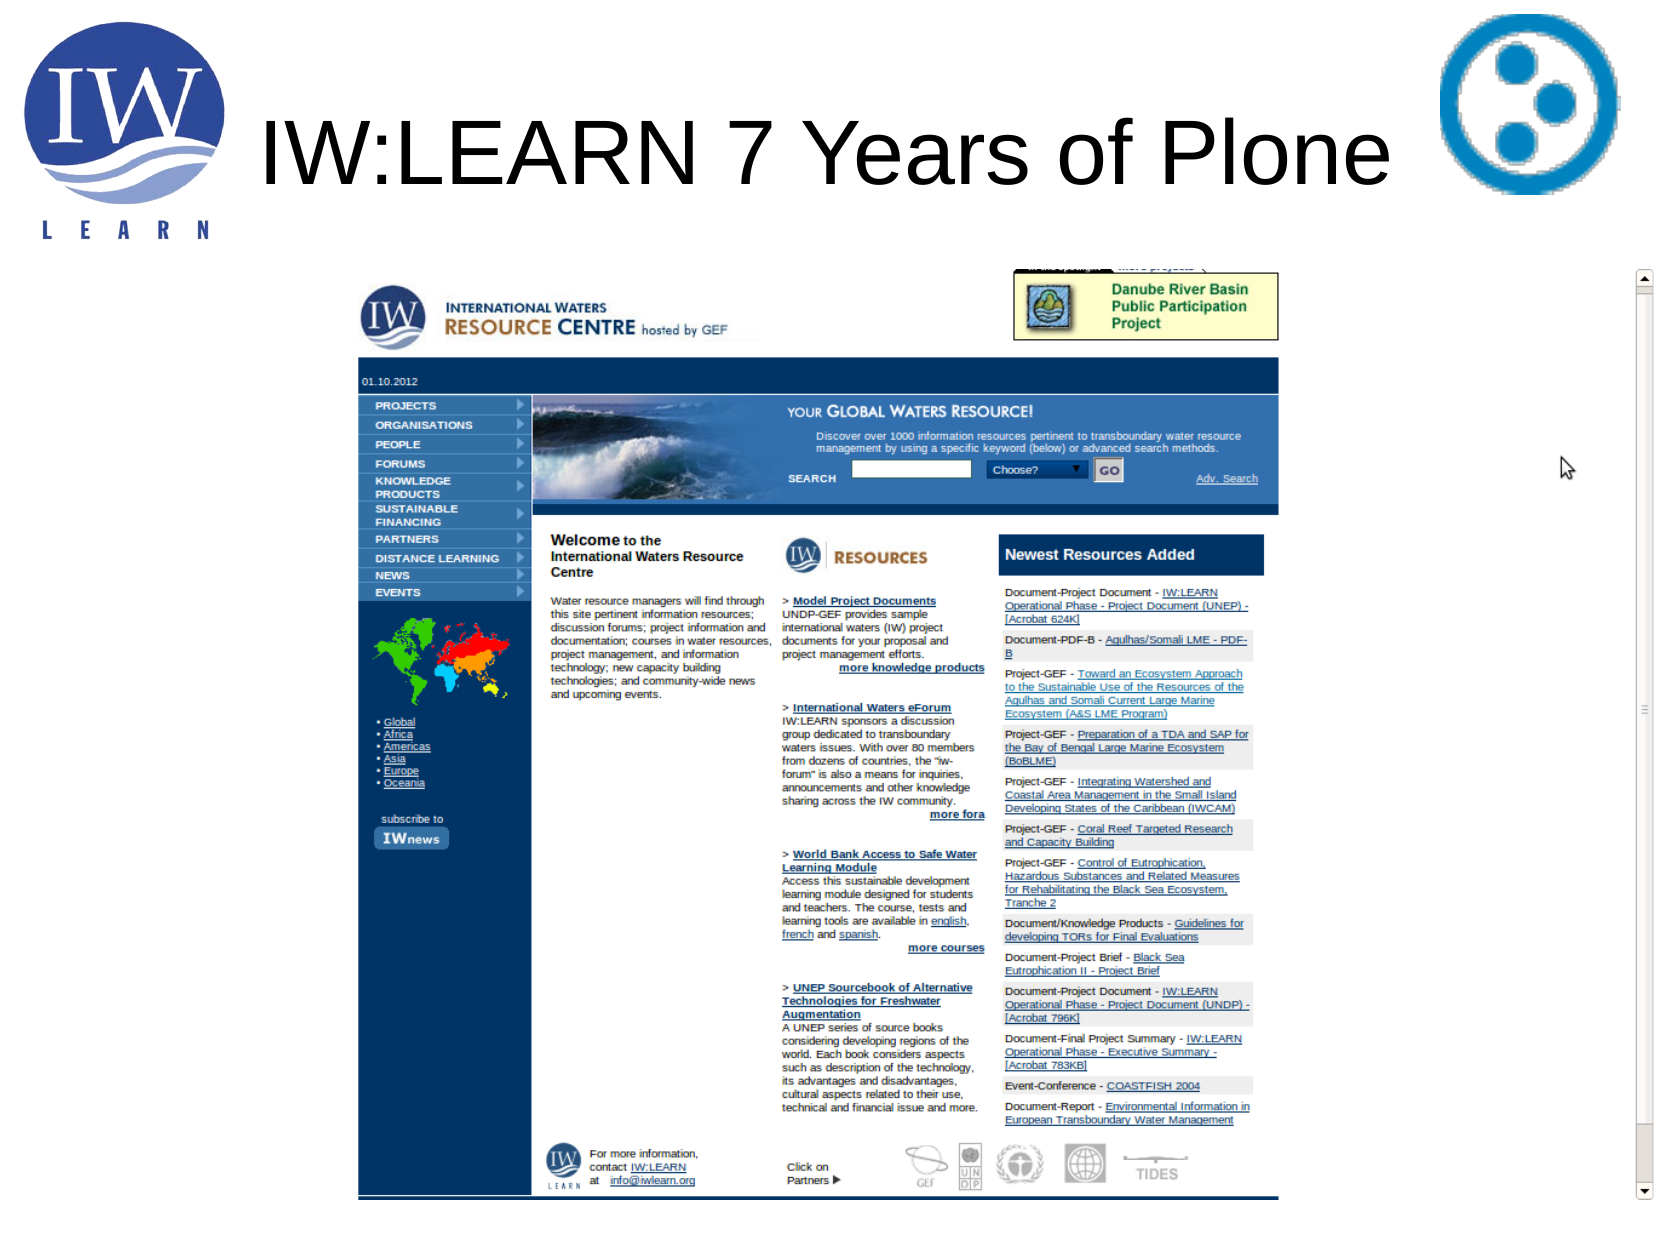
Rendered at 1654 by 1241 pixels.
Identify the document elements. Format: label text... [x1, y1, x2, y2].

picture [1440, 117, 1516, 196]
picture [1440, 14, 1515, 90]
title IW:LEARN 7 Years of Plone [241, 49, 1571, 257]
picture [0, 269, 1654, 1200]
picture [1455, 29, 1601, 178]
picture [1541, 14, 1621, 196]
picture [6, 7, 241, 257]
